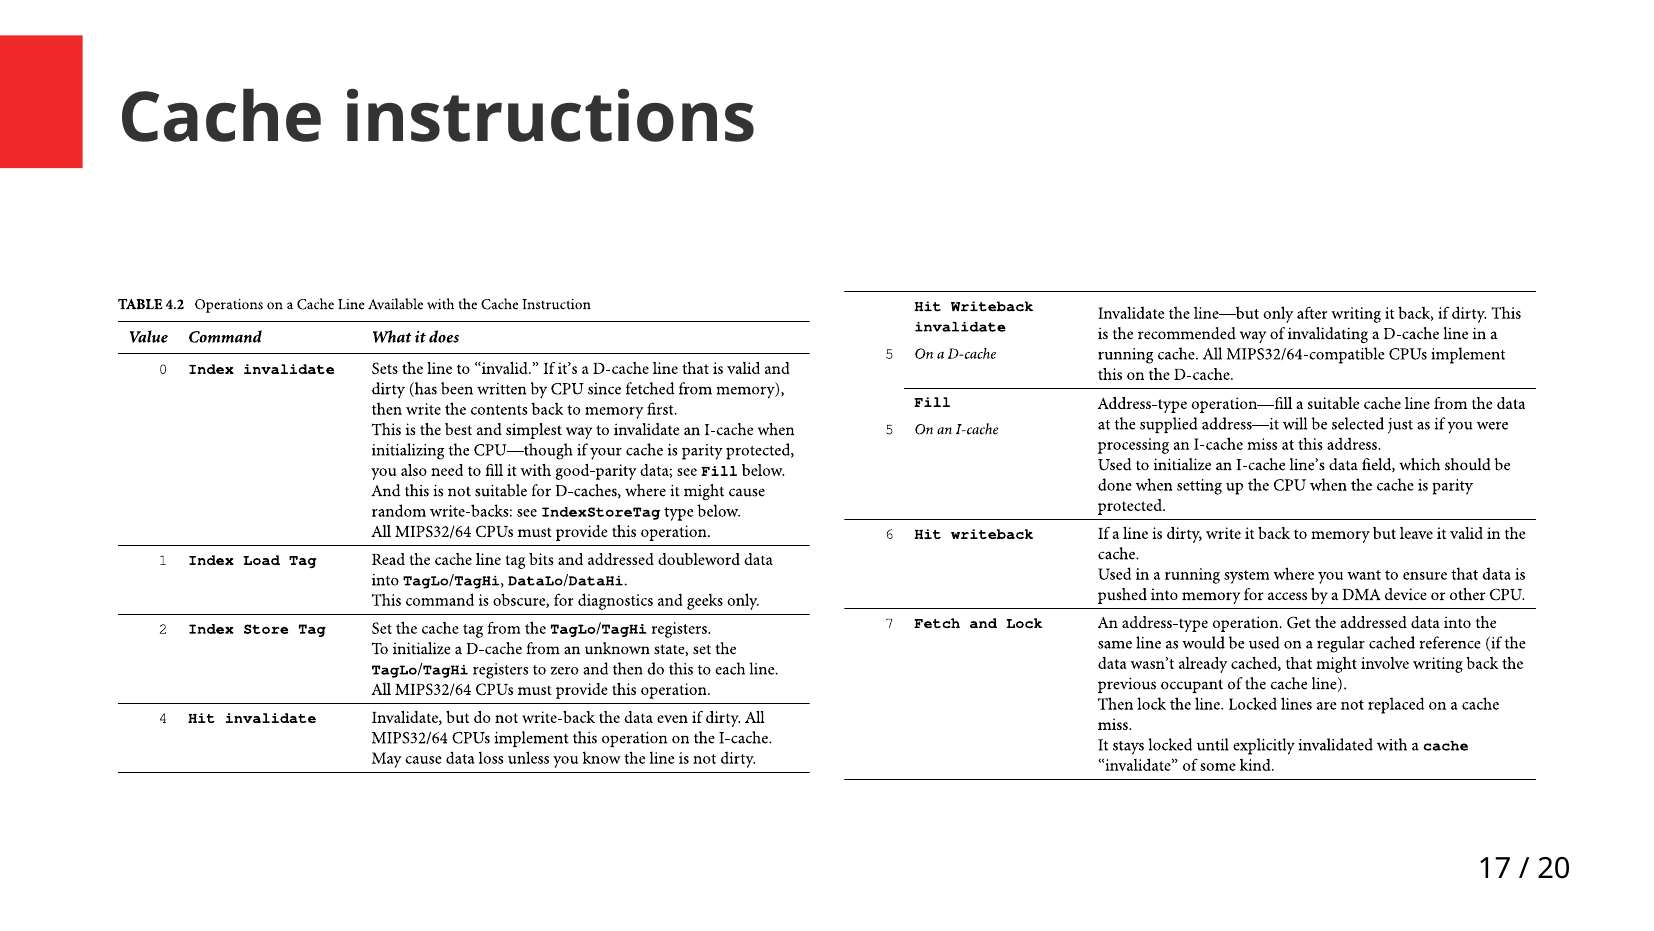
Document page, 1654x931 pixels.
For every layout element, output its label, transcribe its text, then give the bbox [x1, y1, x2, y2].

title Cache instructions [118, 36, 1571, 193]
picture [118, 298, 810, 773]
picture [844, 291, 1536, 780]
